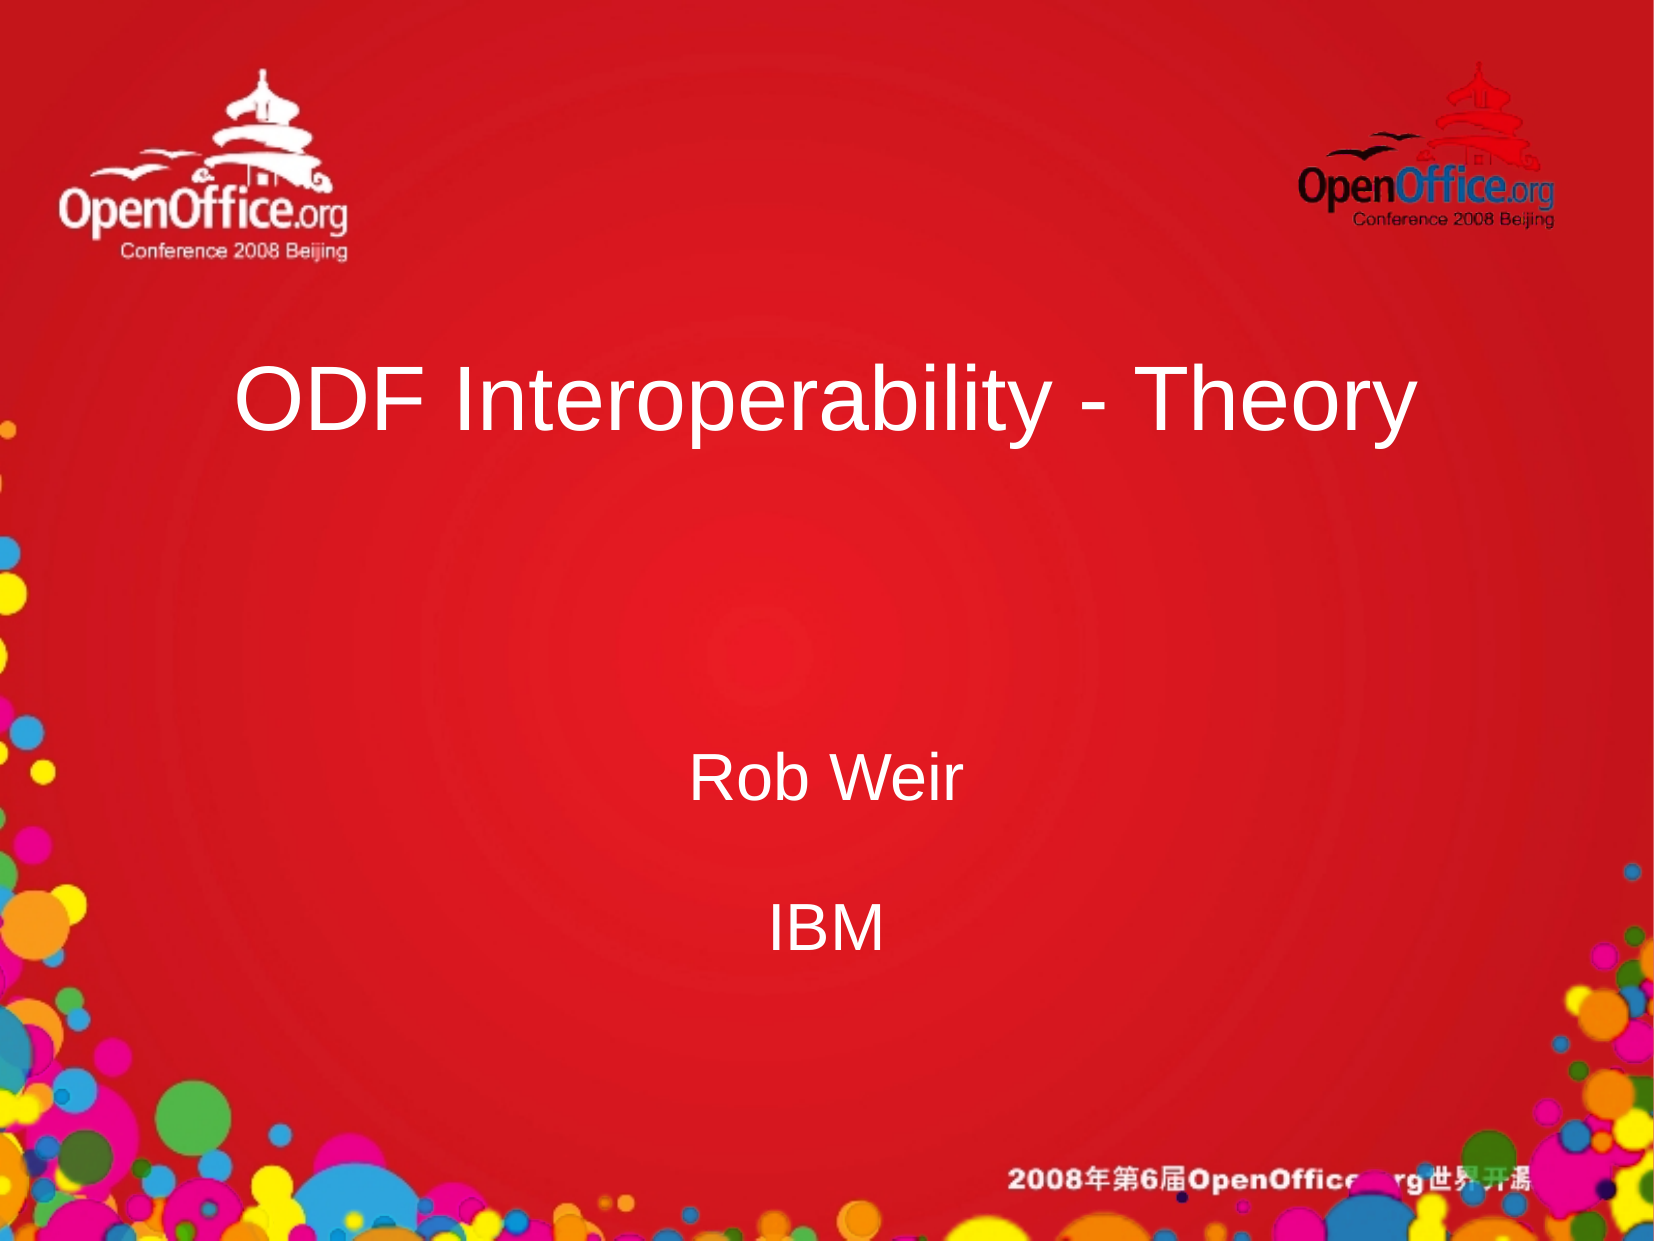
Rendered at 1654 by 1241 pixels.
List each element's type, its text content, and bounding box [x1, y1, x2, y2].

picture [0, 0, 1654, 1241]
title ODF Interoperability - Theory [82, 302, 1571, 495]
subtitle Rob Weir IBM [82, 535, 1571, 1094]
